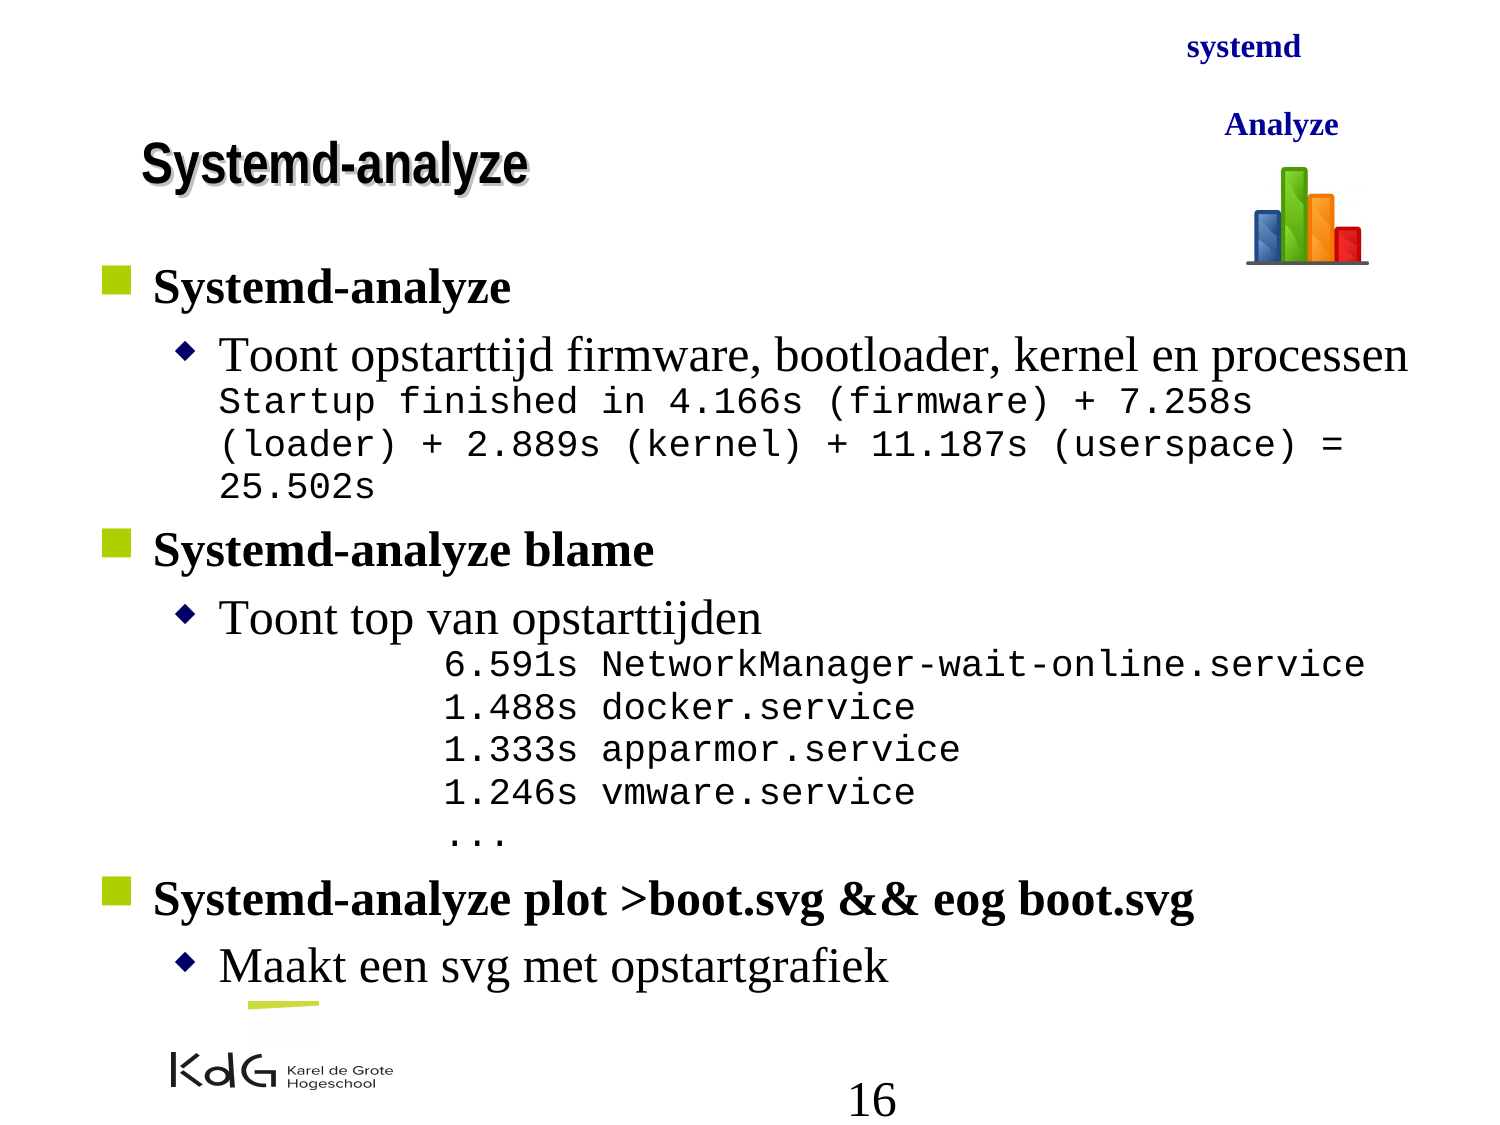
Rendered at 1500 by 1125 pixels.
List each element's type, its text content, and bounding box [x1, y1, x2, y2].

title Systemd-analyze [141, 72, 1447, 253]
picture [171, 1052, 393, 1090]
list Systemd-analyze Toont opstarttijd firmware, bootloader, kernel en processen Startup finished in 4.166s (firmware) + 7.258s (loader) + 2.889s (kernel) + 11.187s (userspace) = 25.502s Systemd-analyze blame Toont top van opstarttijden 6.591s NetworkManager-wait-online.service 1.488s docker.service 1.333s apparmor.service 1.246s vmware.service ... Systemd-analyze plot >boot.svg && eog boot.svg Maakt een svg met opstartgrafiek [97, 259, 1448, 1002]
picture [1246, 167, 1369, 265]
picture [248, 1002, 319, 1048]
text_box Analyze [1060, 97, 1387, 152]
